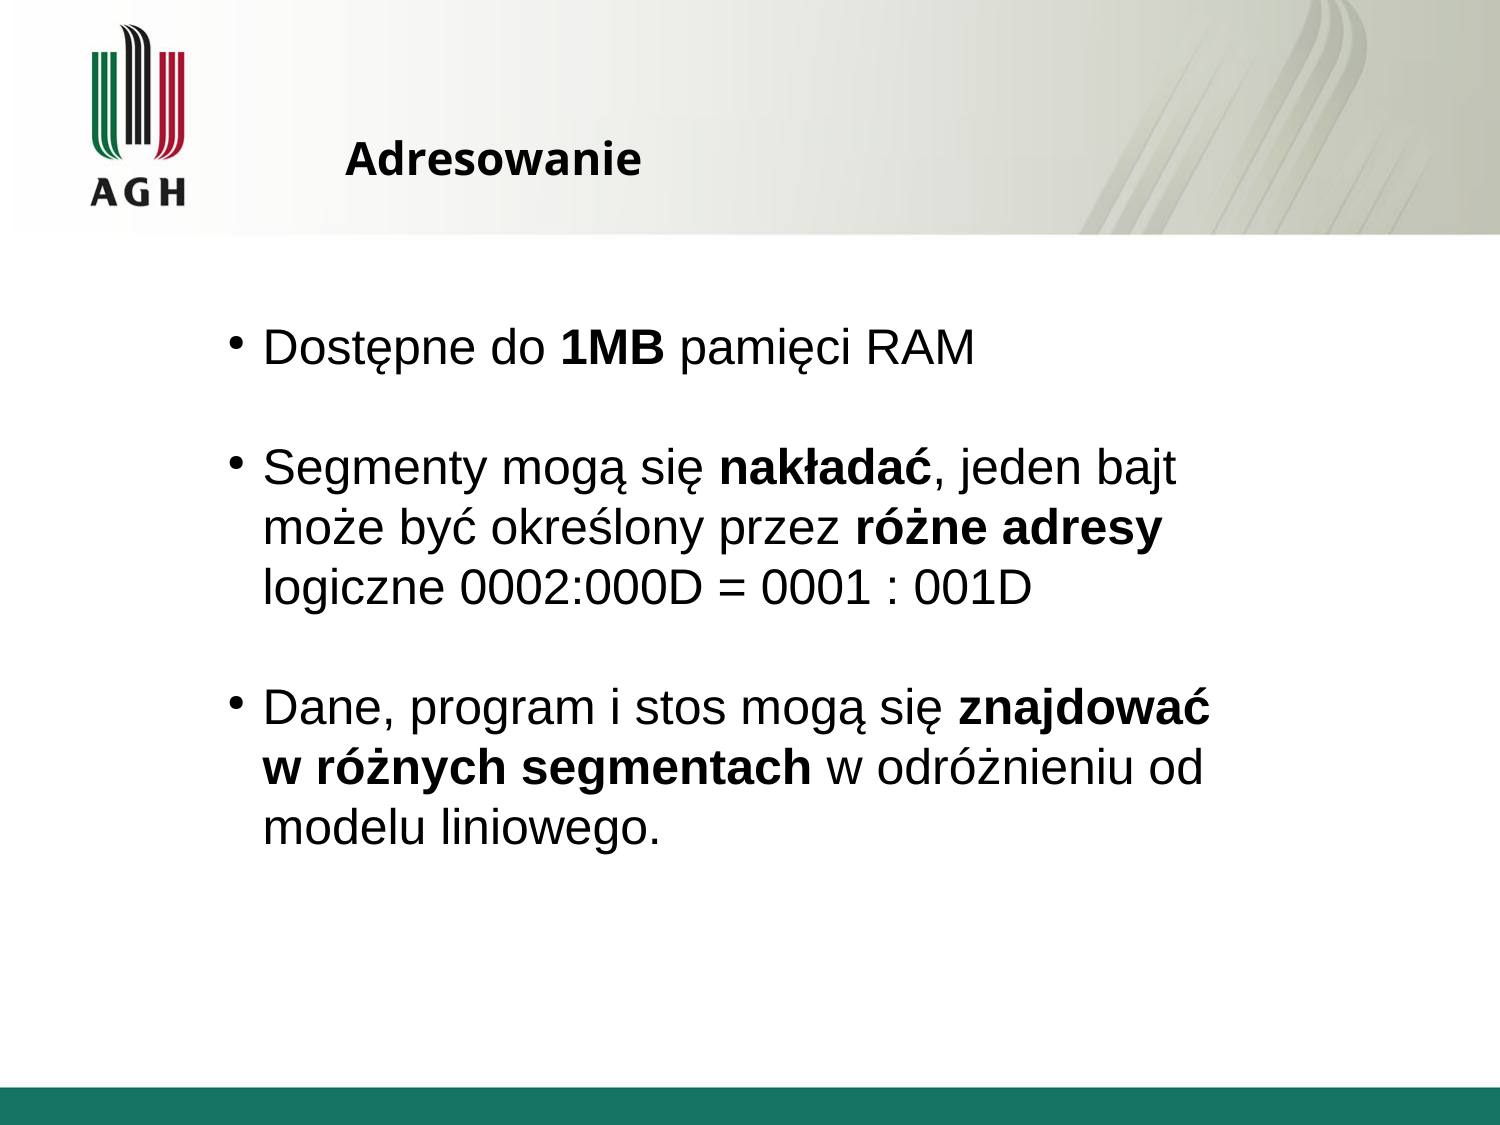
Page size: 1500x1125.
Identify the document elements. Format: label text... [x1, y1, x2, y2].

picture [0, 0, 1500, 1125]
title Adresowanie [330, 94, 1312, 221]
text_box Dostępne do 1MB pamięci RAM Segmenty mogą się nakładać, jeden bajt może być określony przez różne adresy logiczne 0002:000D = 0001 : 001D Dane, program i stos mogą się znajdować w różnych segmentach w odróżnieniu od modelu liniowego. [212, 307, 1252, 982]
